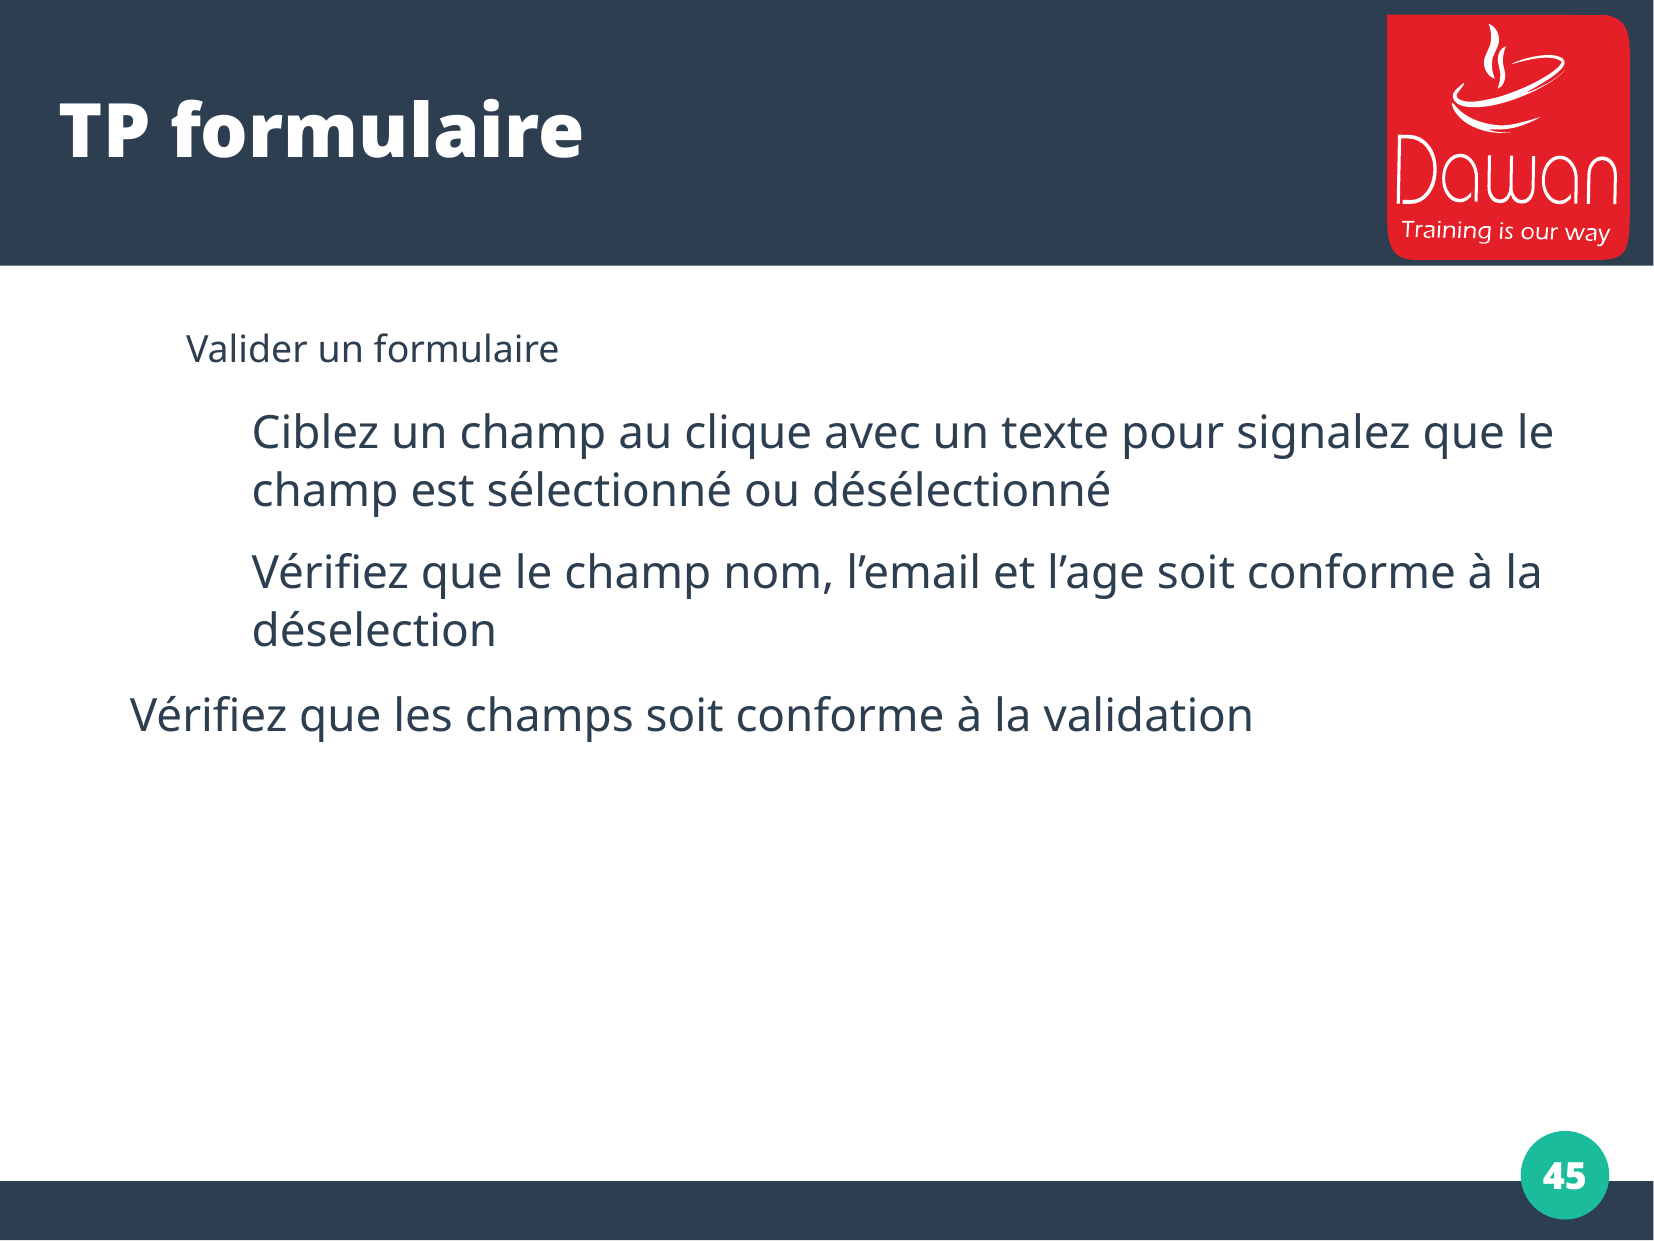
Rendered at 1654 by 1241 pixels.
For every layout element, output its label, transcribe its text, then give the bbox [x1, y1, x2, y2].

title TP formulaire [59, 49, 1387, 207]
picture [1387, 14, 1630, 260]
list Valider un formulaire Ciblez un champ au clique avec un texte pour signalez que le champ est sélectionné ou désélectionné Vérifiez que le champ nom, l’email et l’age soit conforme à la déselection Vérifiez que les champs soit conforme à la validation [59, 324, 1595, 1152]
